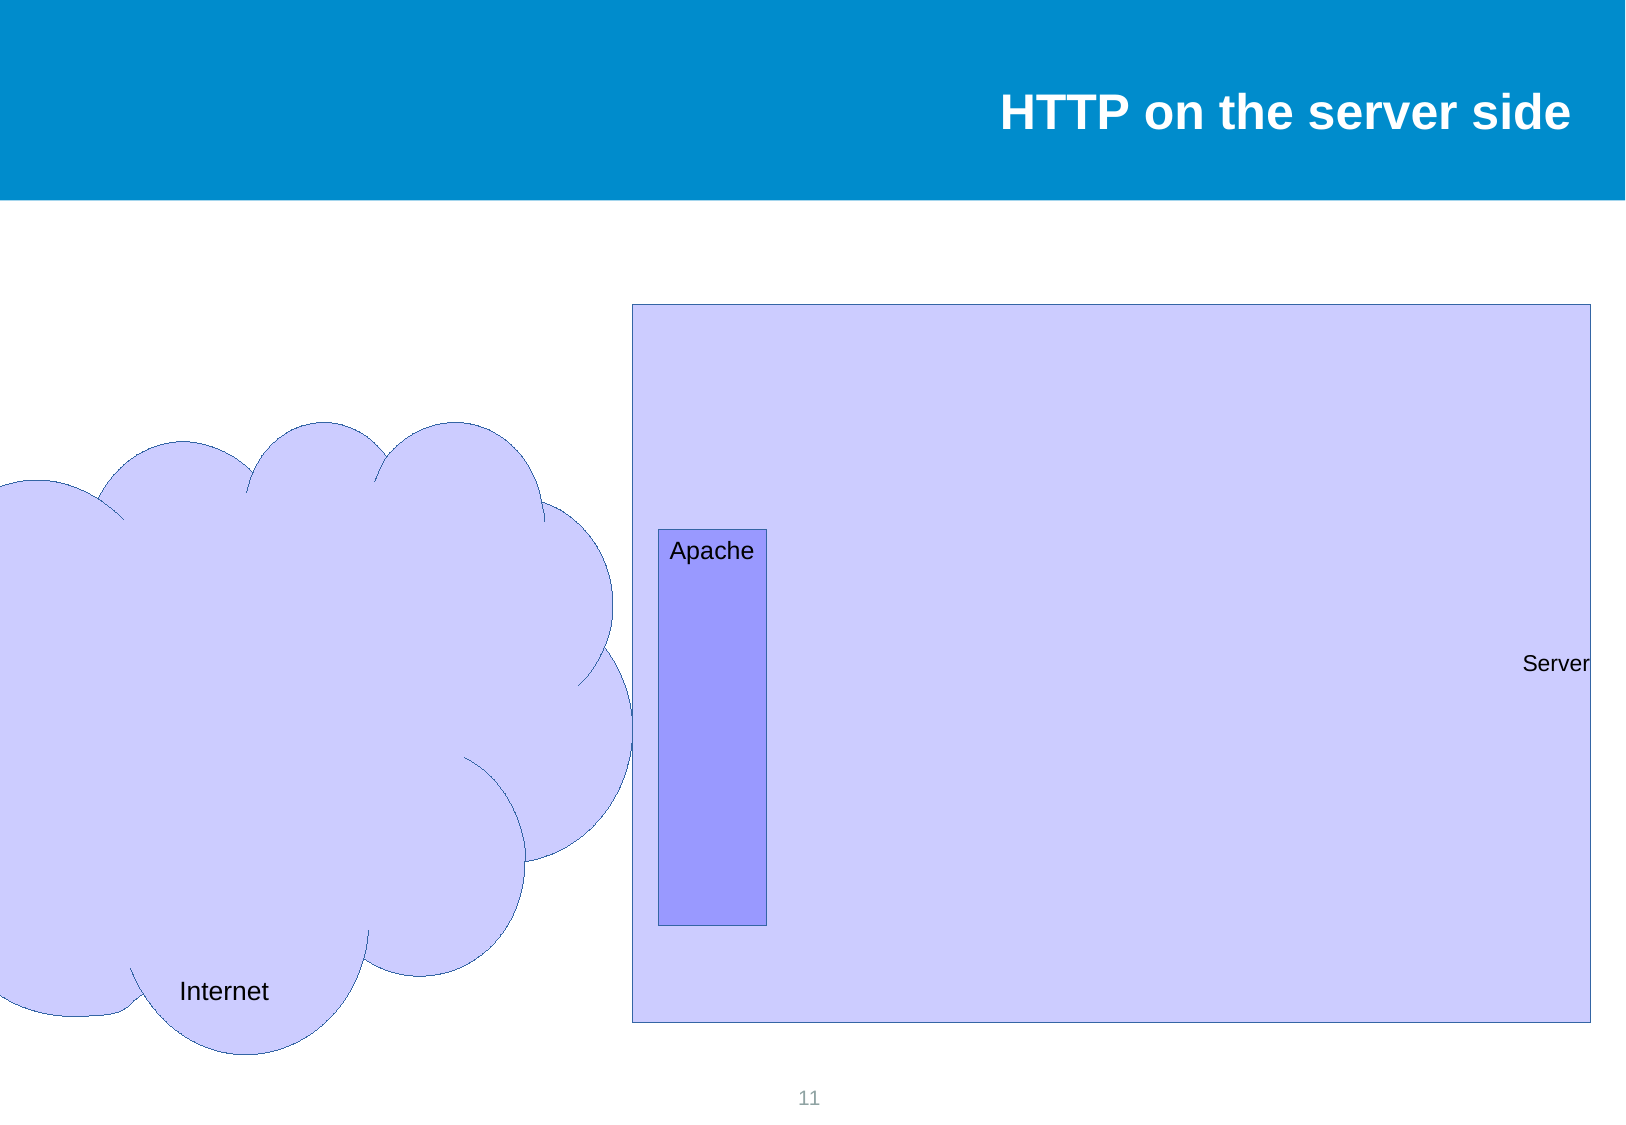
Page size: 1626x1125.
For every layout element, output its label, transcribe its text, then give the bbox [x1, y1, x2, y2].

title HTTP on the server side [121, 37, 1573, 188]
text_box Internet [0, 422, 633, 1055]
text_box Apache [658, 529, 767, 926]
text_box Server [632, 304, 1591, 1023]
